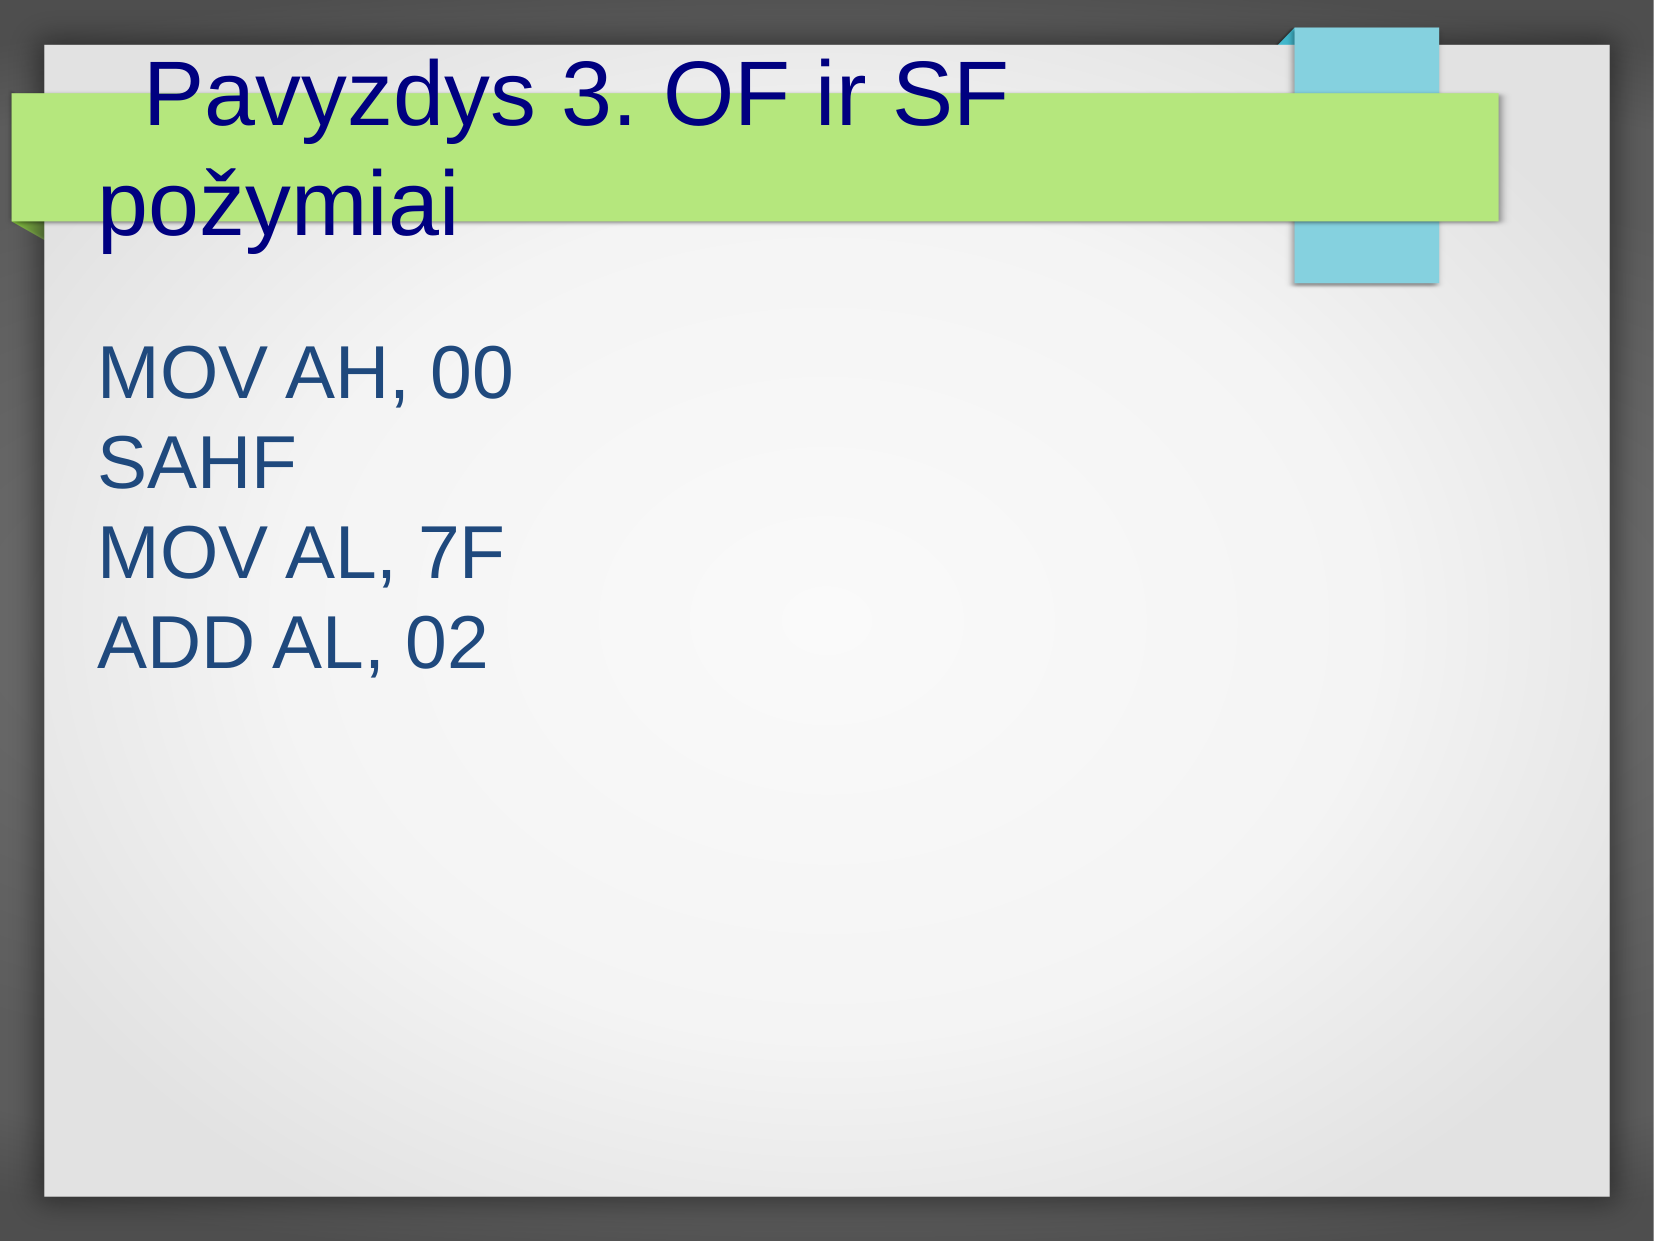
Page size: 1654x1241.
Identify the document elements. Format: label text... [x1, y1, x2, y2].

list MOV AH, 00 SAHF MOV AL, 7F ADD AL, 02 [82, 308, 1571, 1184]
picture [0, 0, 1654, 1241]
title Pavyzdys 3. OF ir SF požymiai [82, 24, 1406, 269]
